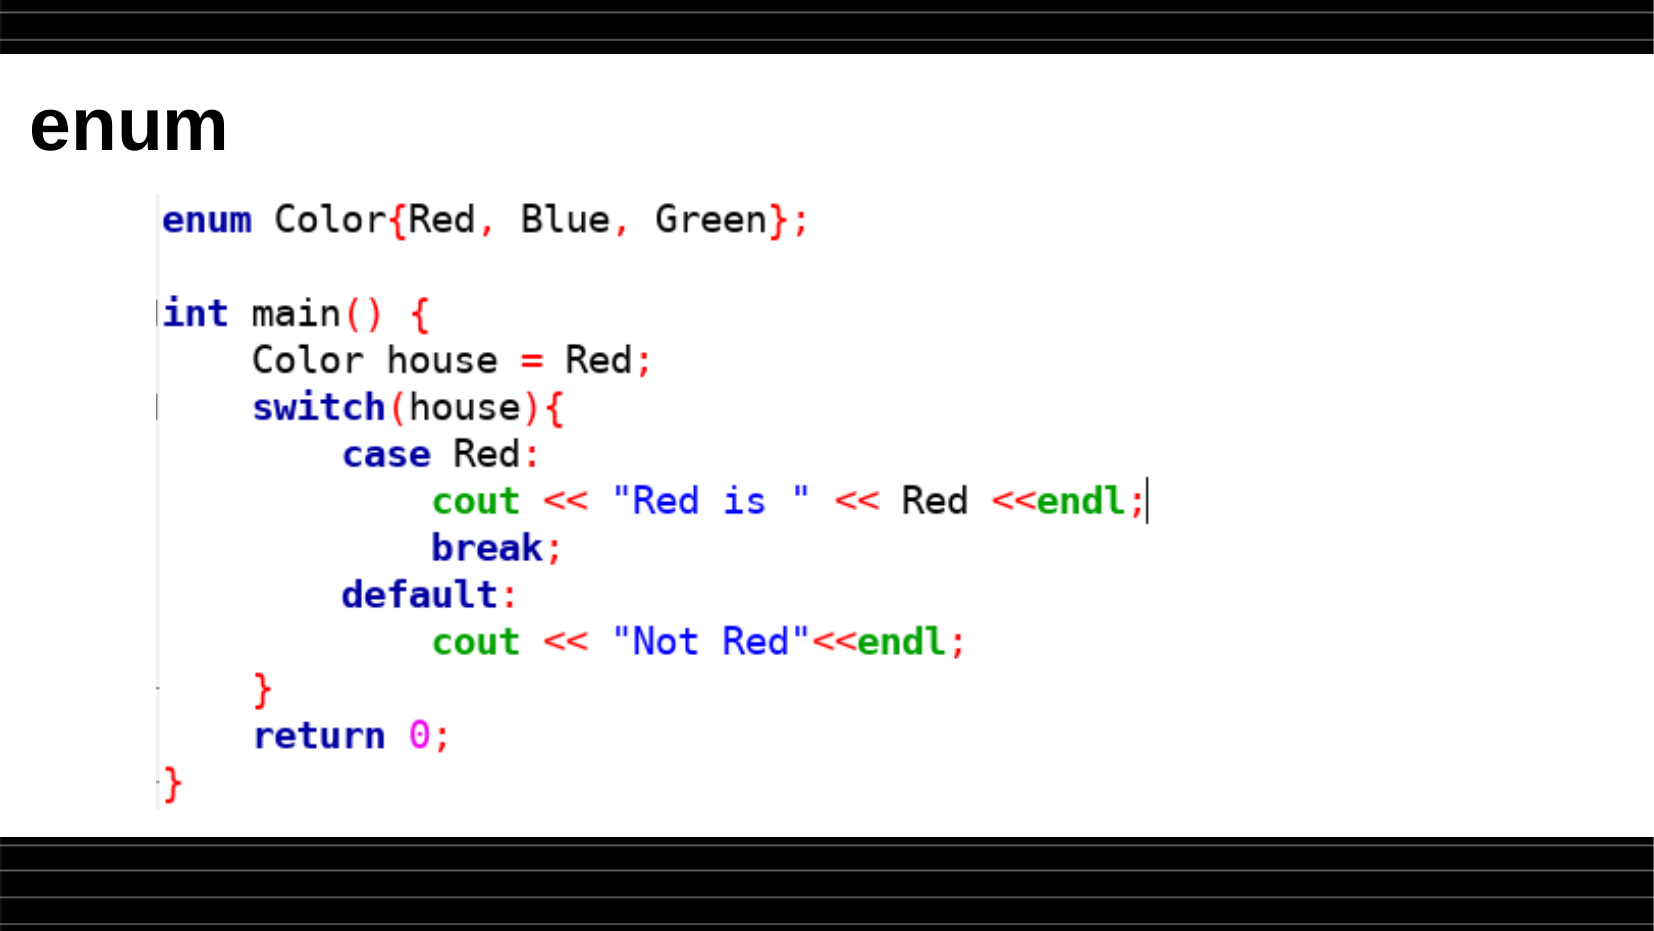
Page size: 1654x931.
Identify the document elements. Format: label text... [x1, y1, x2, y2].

picture [0, 0, 1654, 54]
text_box enum [15, 75, 1546, 174]
picture [0, 837, 1654, 931]
picture [156, 194, 1165, 811]
